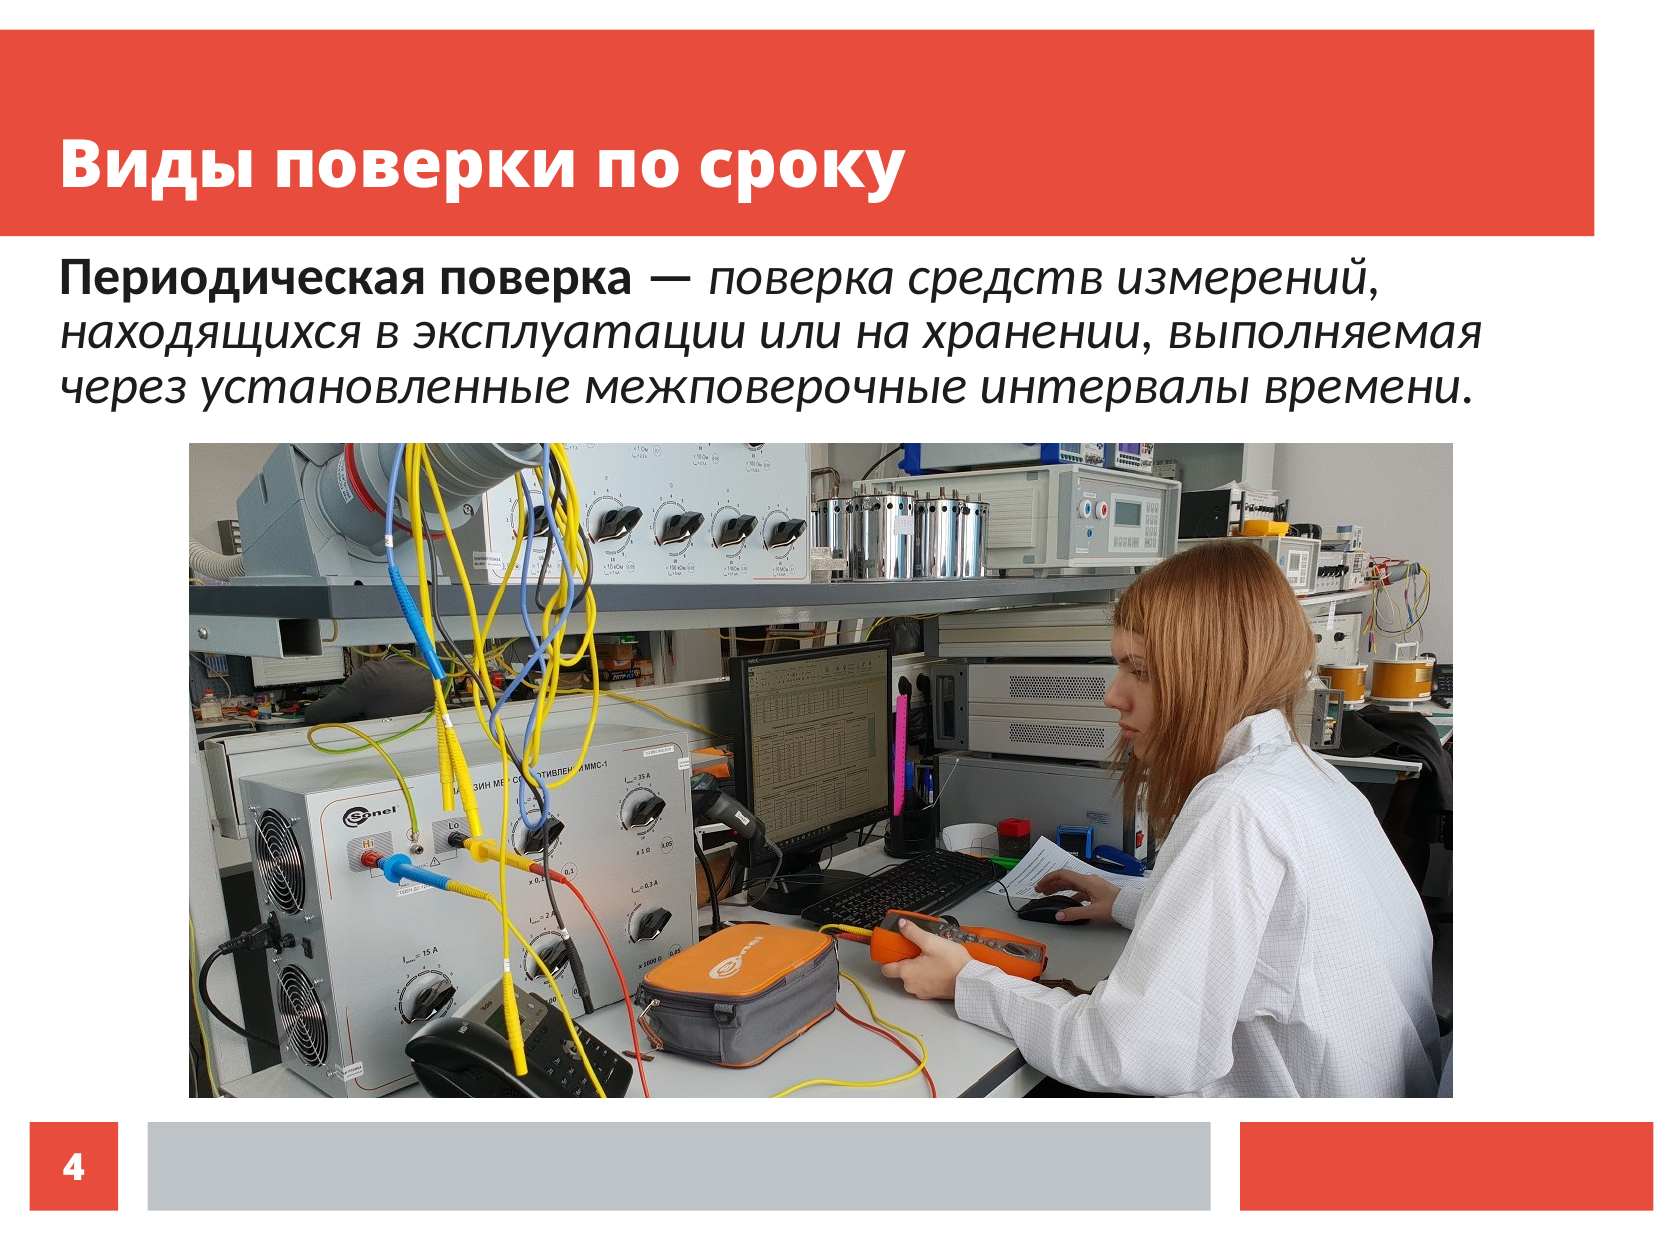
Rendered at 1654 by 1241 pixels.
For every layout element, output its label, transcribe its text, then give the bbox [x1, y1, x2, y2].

list Периодическая поверка — поверка средств измерений, находящихся в эксплуатации или на хранении, выполняемая через установленные межповерочные интервалы времени. [59, 253, 1565, 438]
title Виды поверки по сроку [59, 59, 1595, 207]
picture [189, 443, 1453, 1098]
